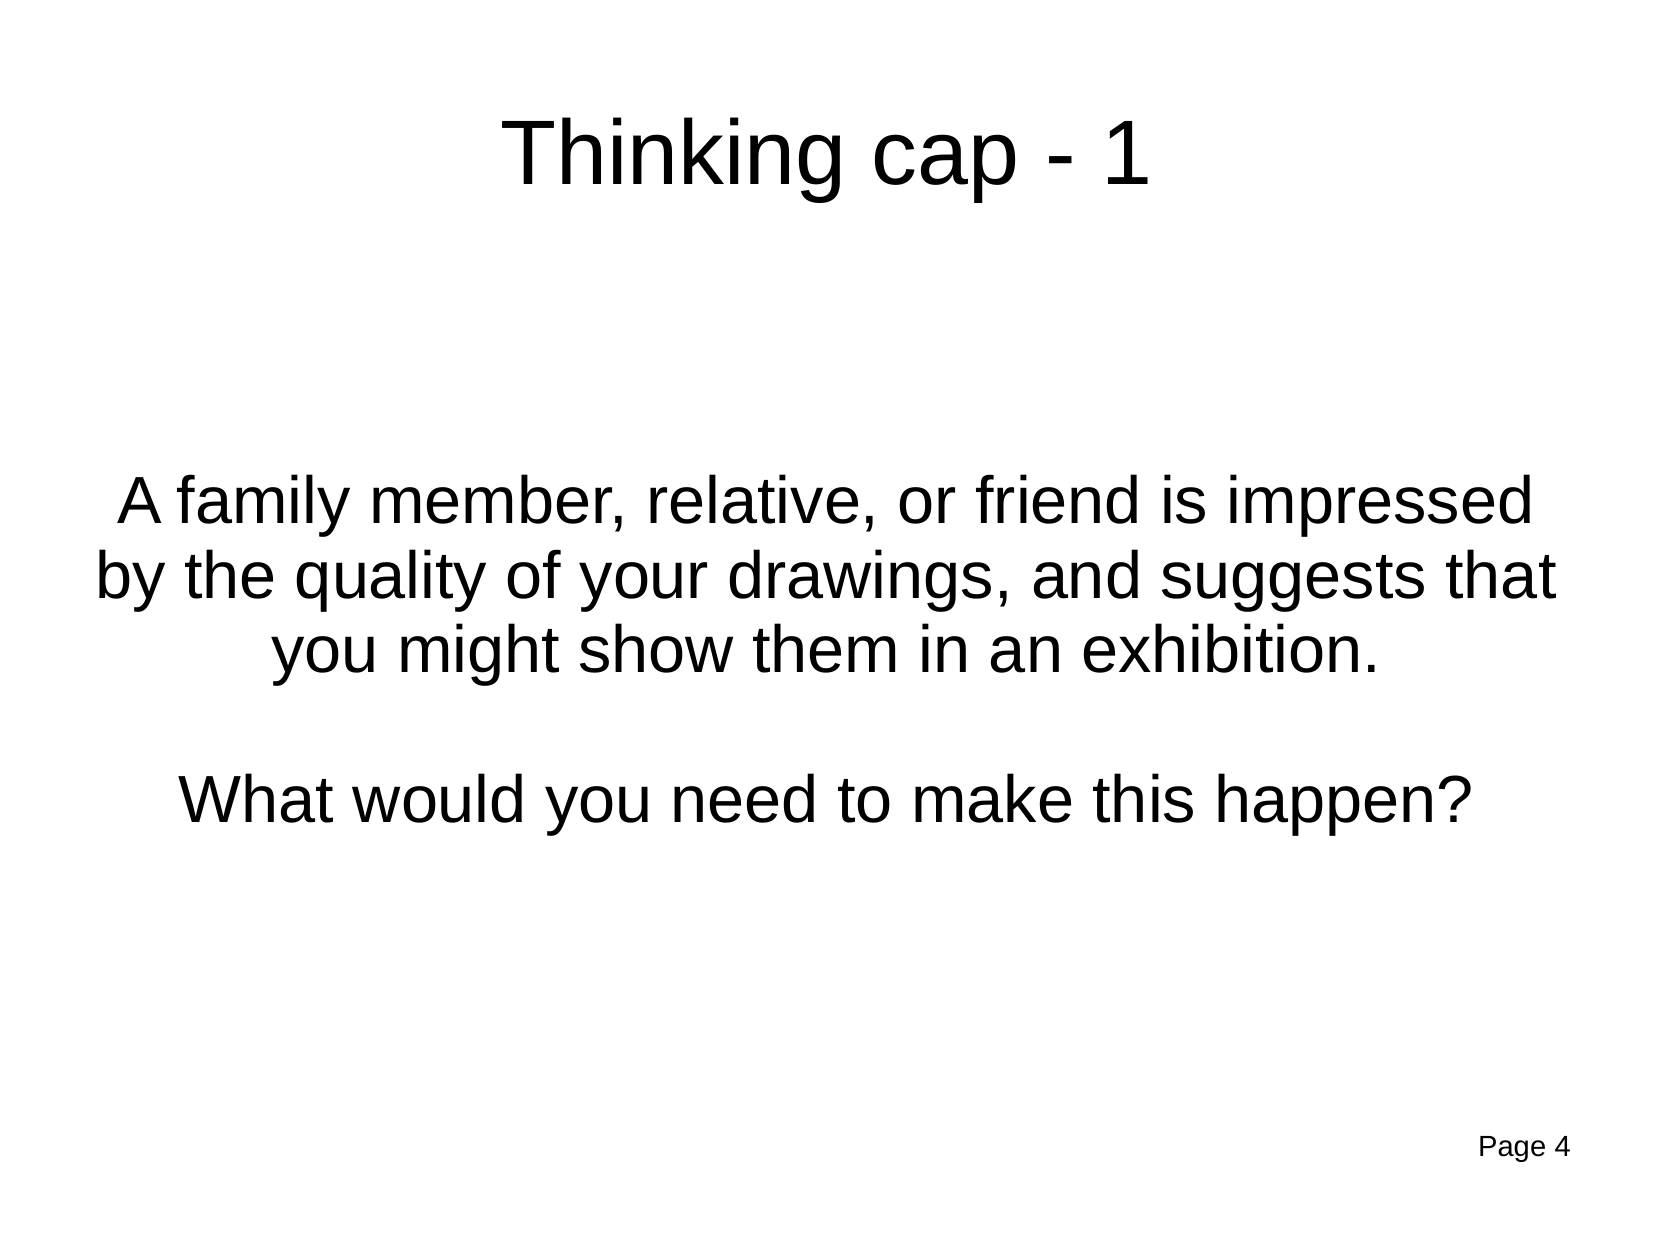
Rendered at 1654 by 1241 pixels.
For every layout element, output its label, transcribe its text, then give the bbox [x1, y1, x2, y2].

title Thinking cap - 1 [82, 49, 1571, 257]
subtitle A family member, relative, or friend is impressed by the quality of your drawings, and suggests that you might show them in an exhibition. What would you need to make this happen? [82, 290, 1571, 1010]
